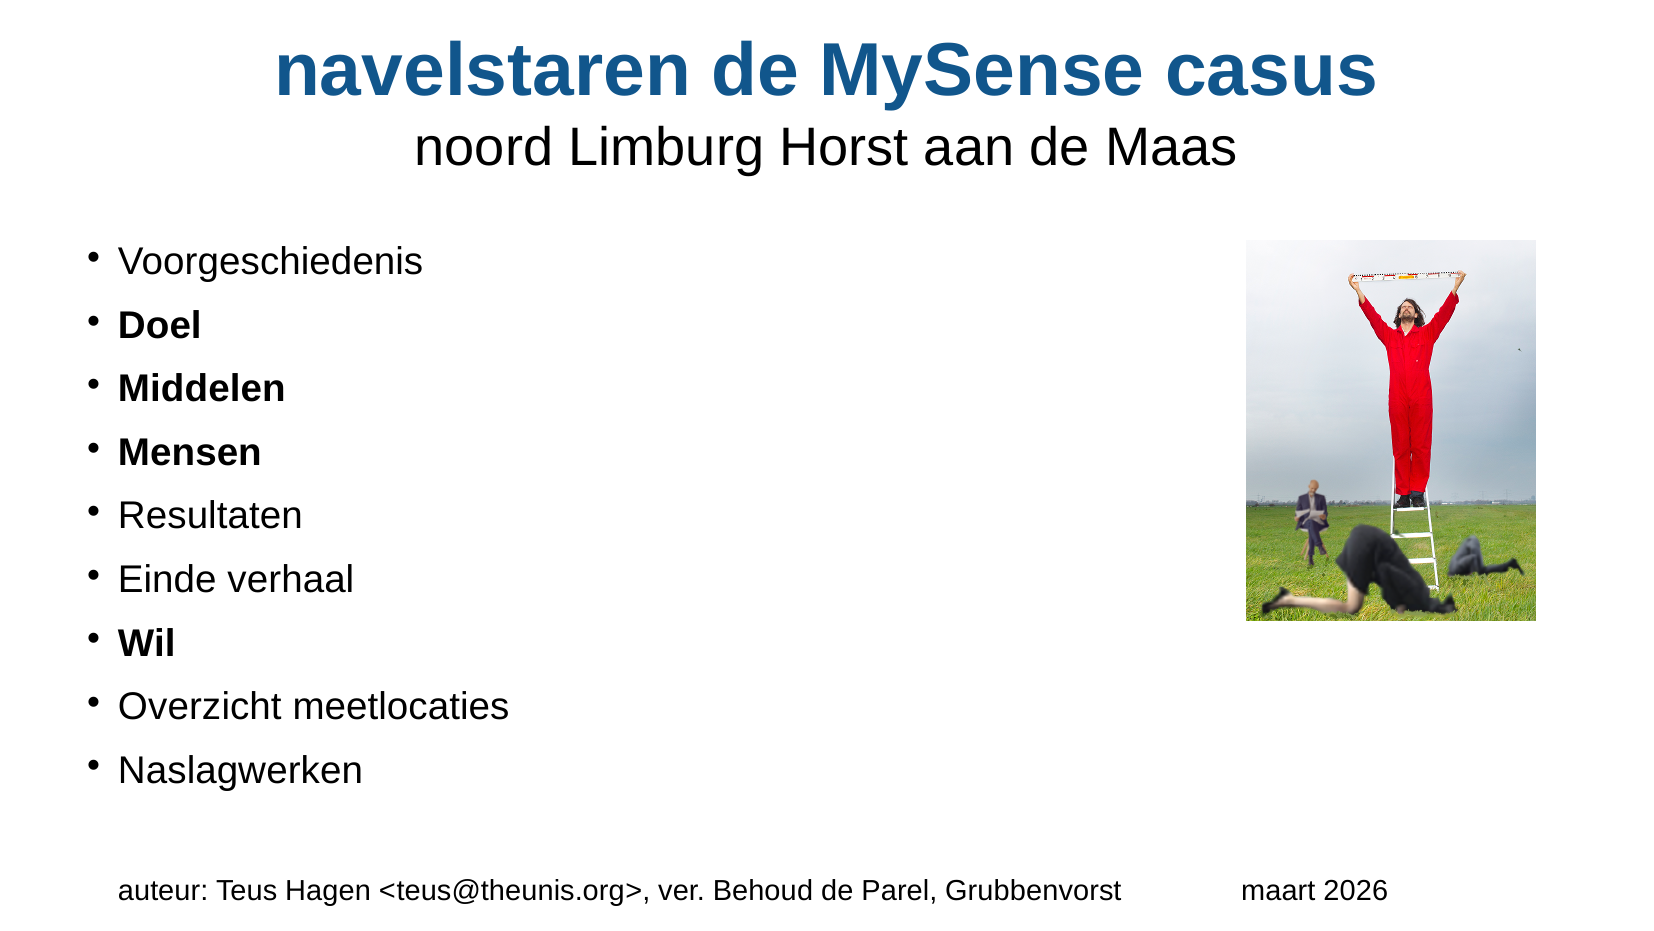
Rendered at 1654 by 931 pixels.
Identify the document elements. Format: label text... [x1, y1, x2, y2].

picture [1246, 240, 1536, 621]
title navelstaren de MySense casus noord Limburg Horst aan de Maas [82, 19, 1571, 178]
list Voorgeschiedenis Doel Middelen Mensen Resultaten Einde verhaal Wil Overzicht meetlocaties Naslagwerken auteur: Teus Hagen <teus@theunis.org>, ver. Behoud de Parel, Grubbenvorst maart 2026 [76, 236, 1565, 916]
